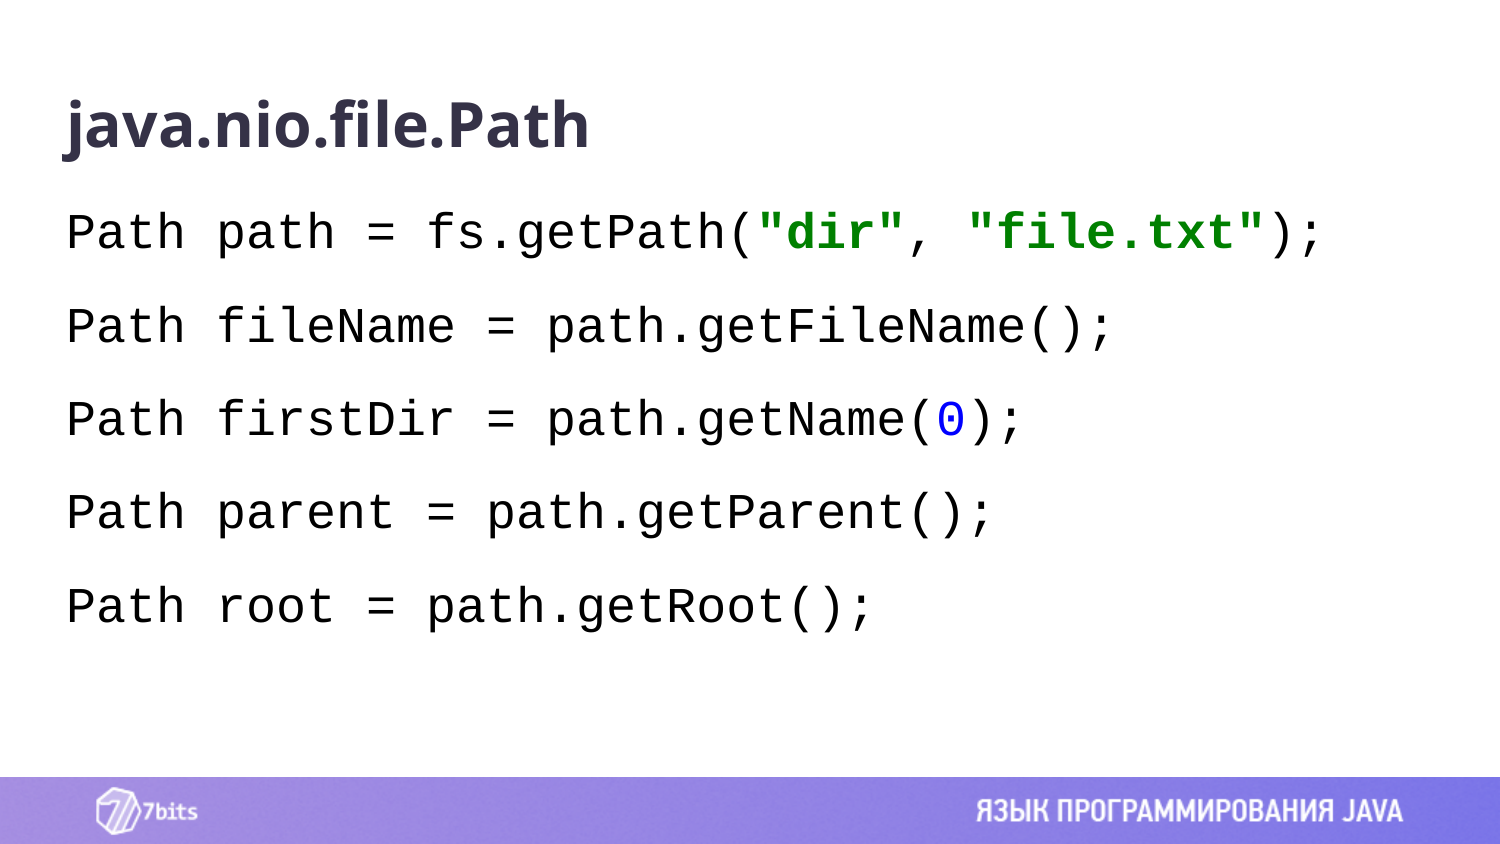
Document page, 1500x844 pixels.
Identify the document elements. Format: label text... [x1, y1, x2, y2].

title java.nio.file.Path [51, 69, 1449, 164]
list Path path = fs.getPath("dir", "file.txt"); Path fileName = path.getFileName(); Path firstDir = path.getName(0); Path parent = path.getParent(); Path root = path.getRoot(); [51, 184, 1449, 745]
picture [0, 777, 1500, 844]
